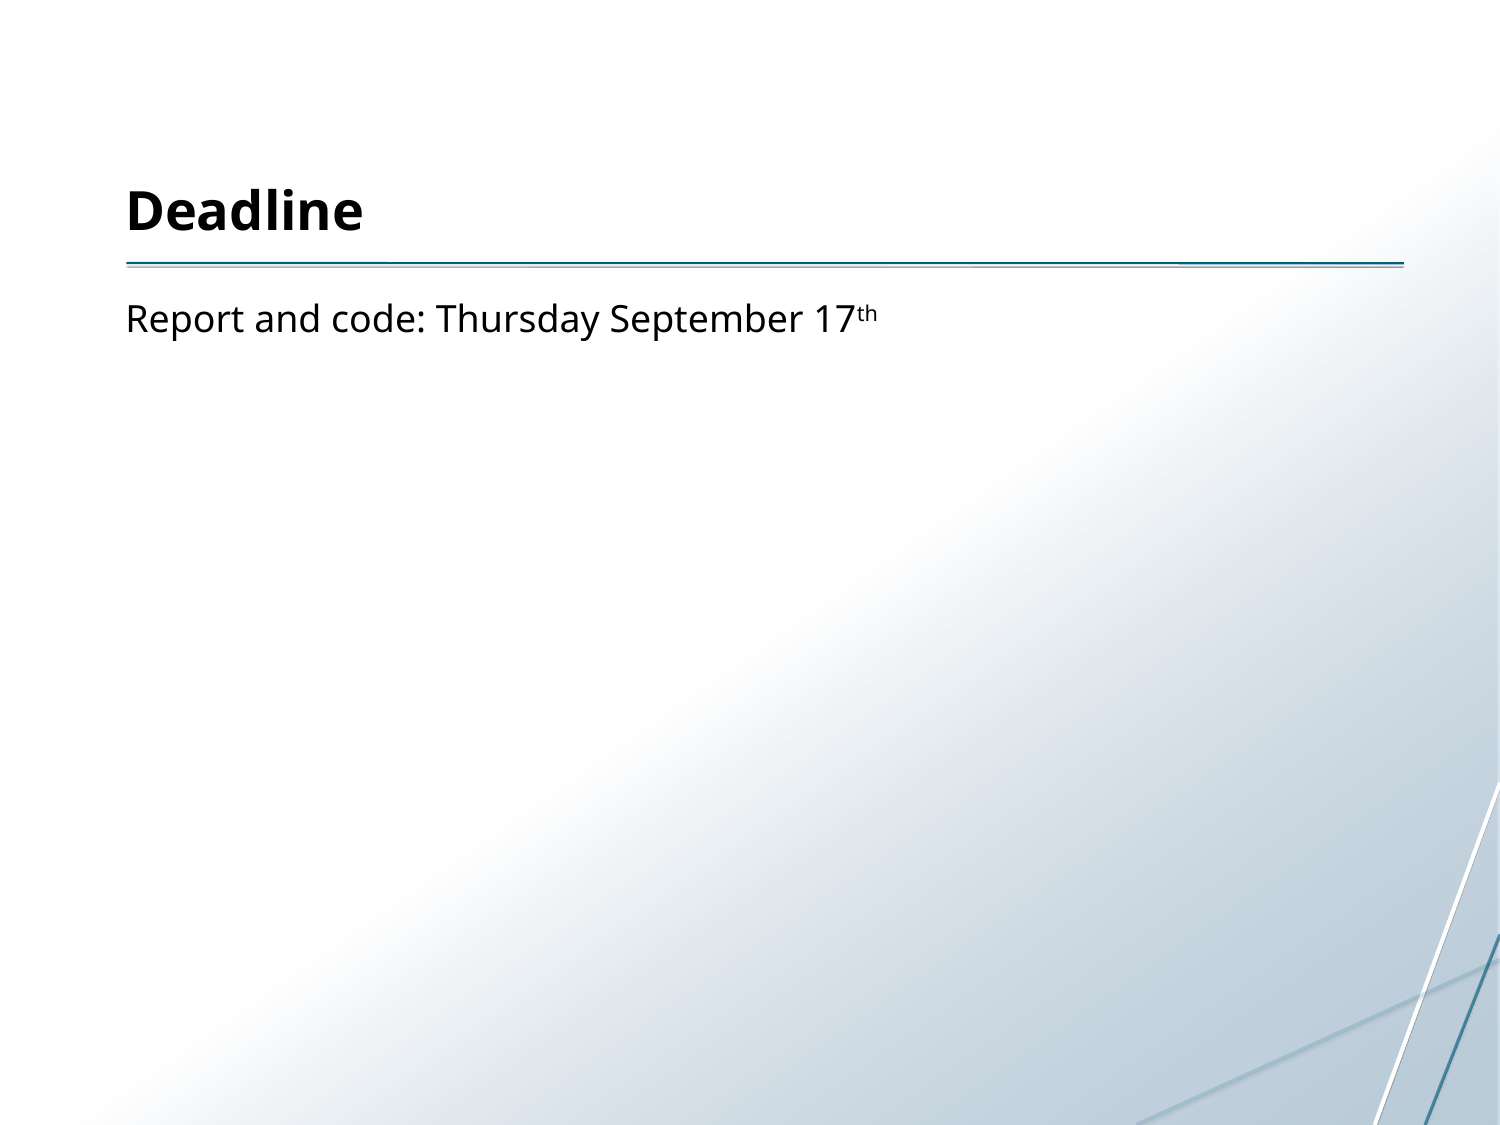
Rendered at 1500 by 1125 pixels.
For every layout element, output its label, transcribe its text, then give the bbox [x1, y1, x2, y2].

title Deadline [109, 49, 1403, 249]
list Report and code: Thursday September 17th [54, 287, 1404, 1005]
